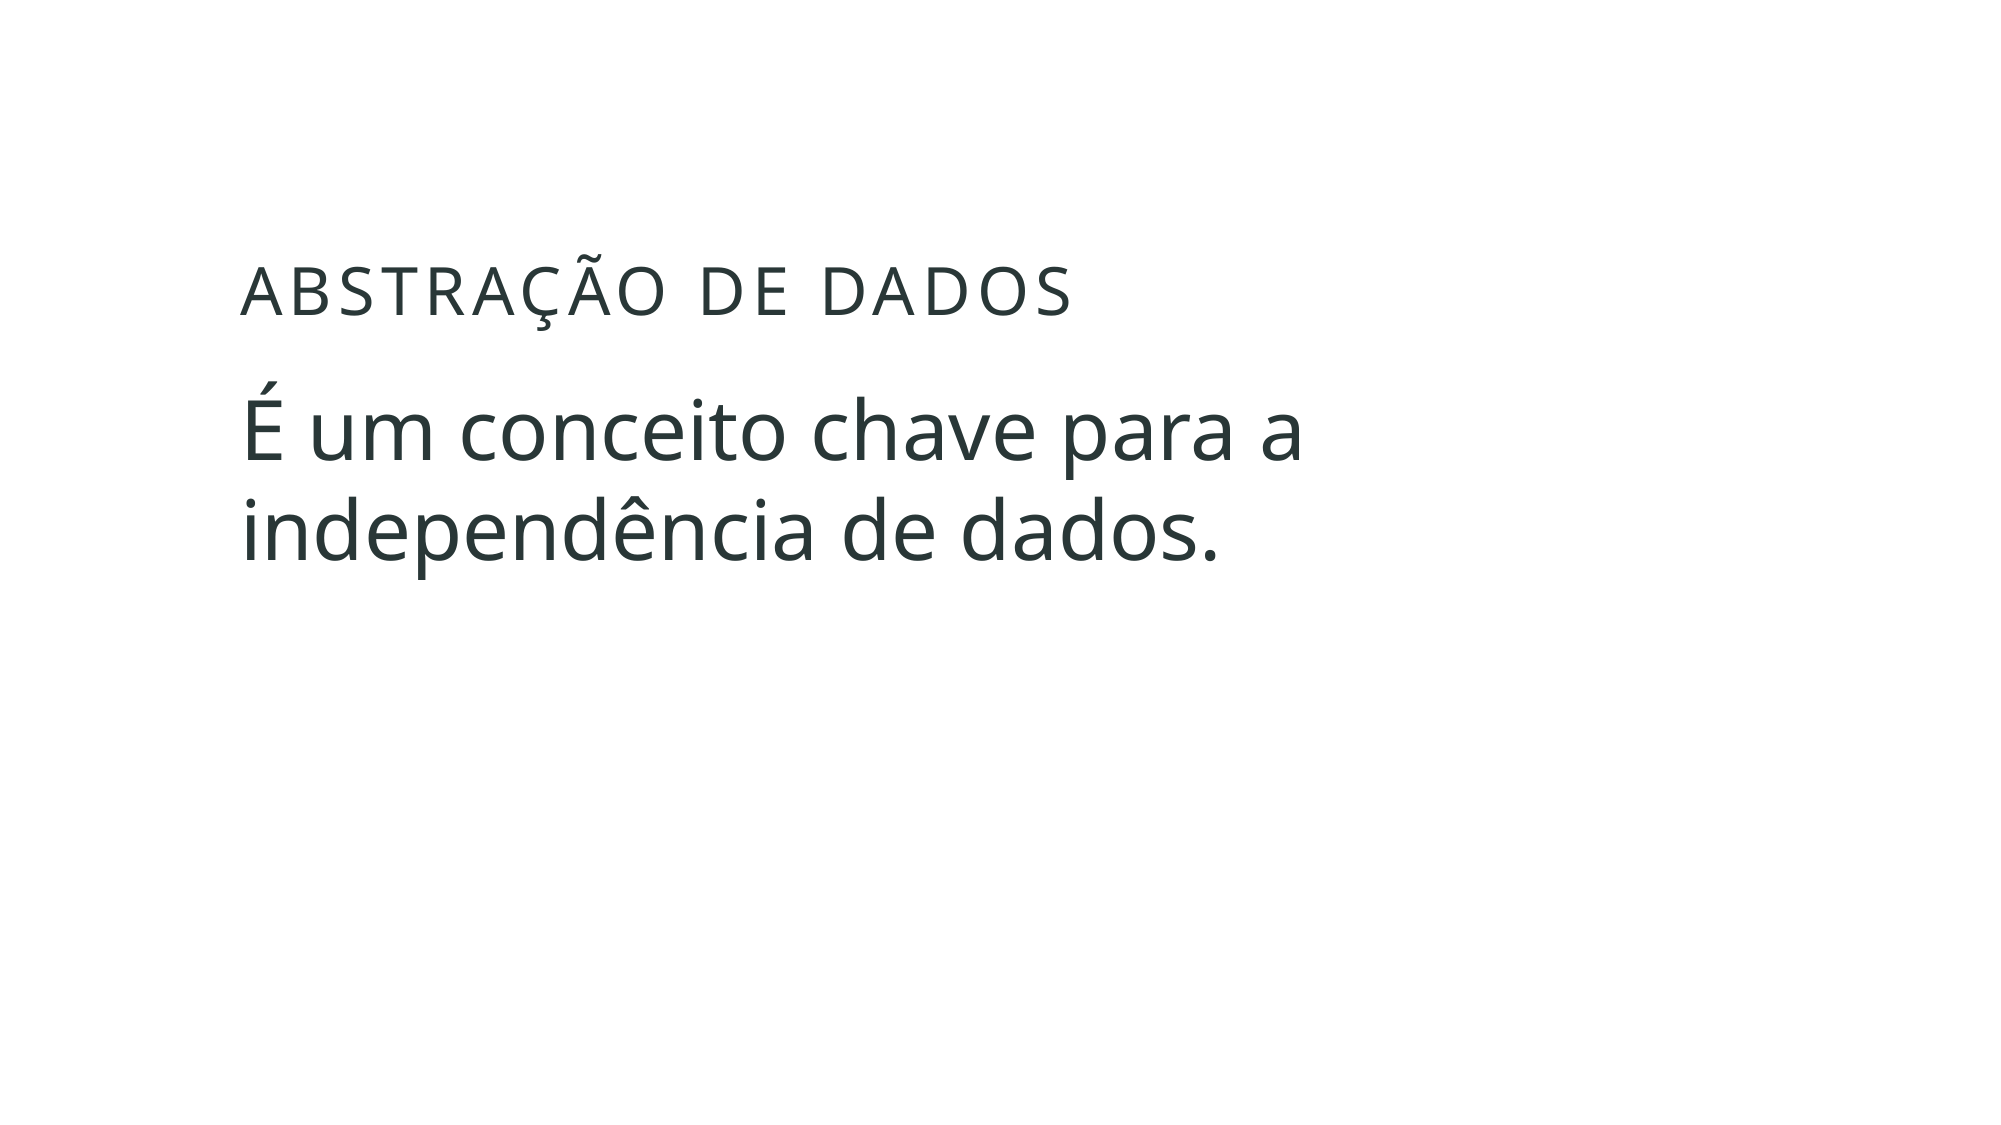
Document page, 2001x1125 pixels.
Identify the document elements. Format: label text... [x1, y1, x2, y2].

title Abstração de dados [225, 112, 1782, 338]
list É um conceito chave para a independência de dados. [225, 369, 1782, 1013]
